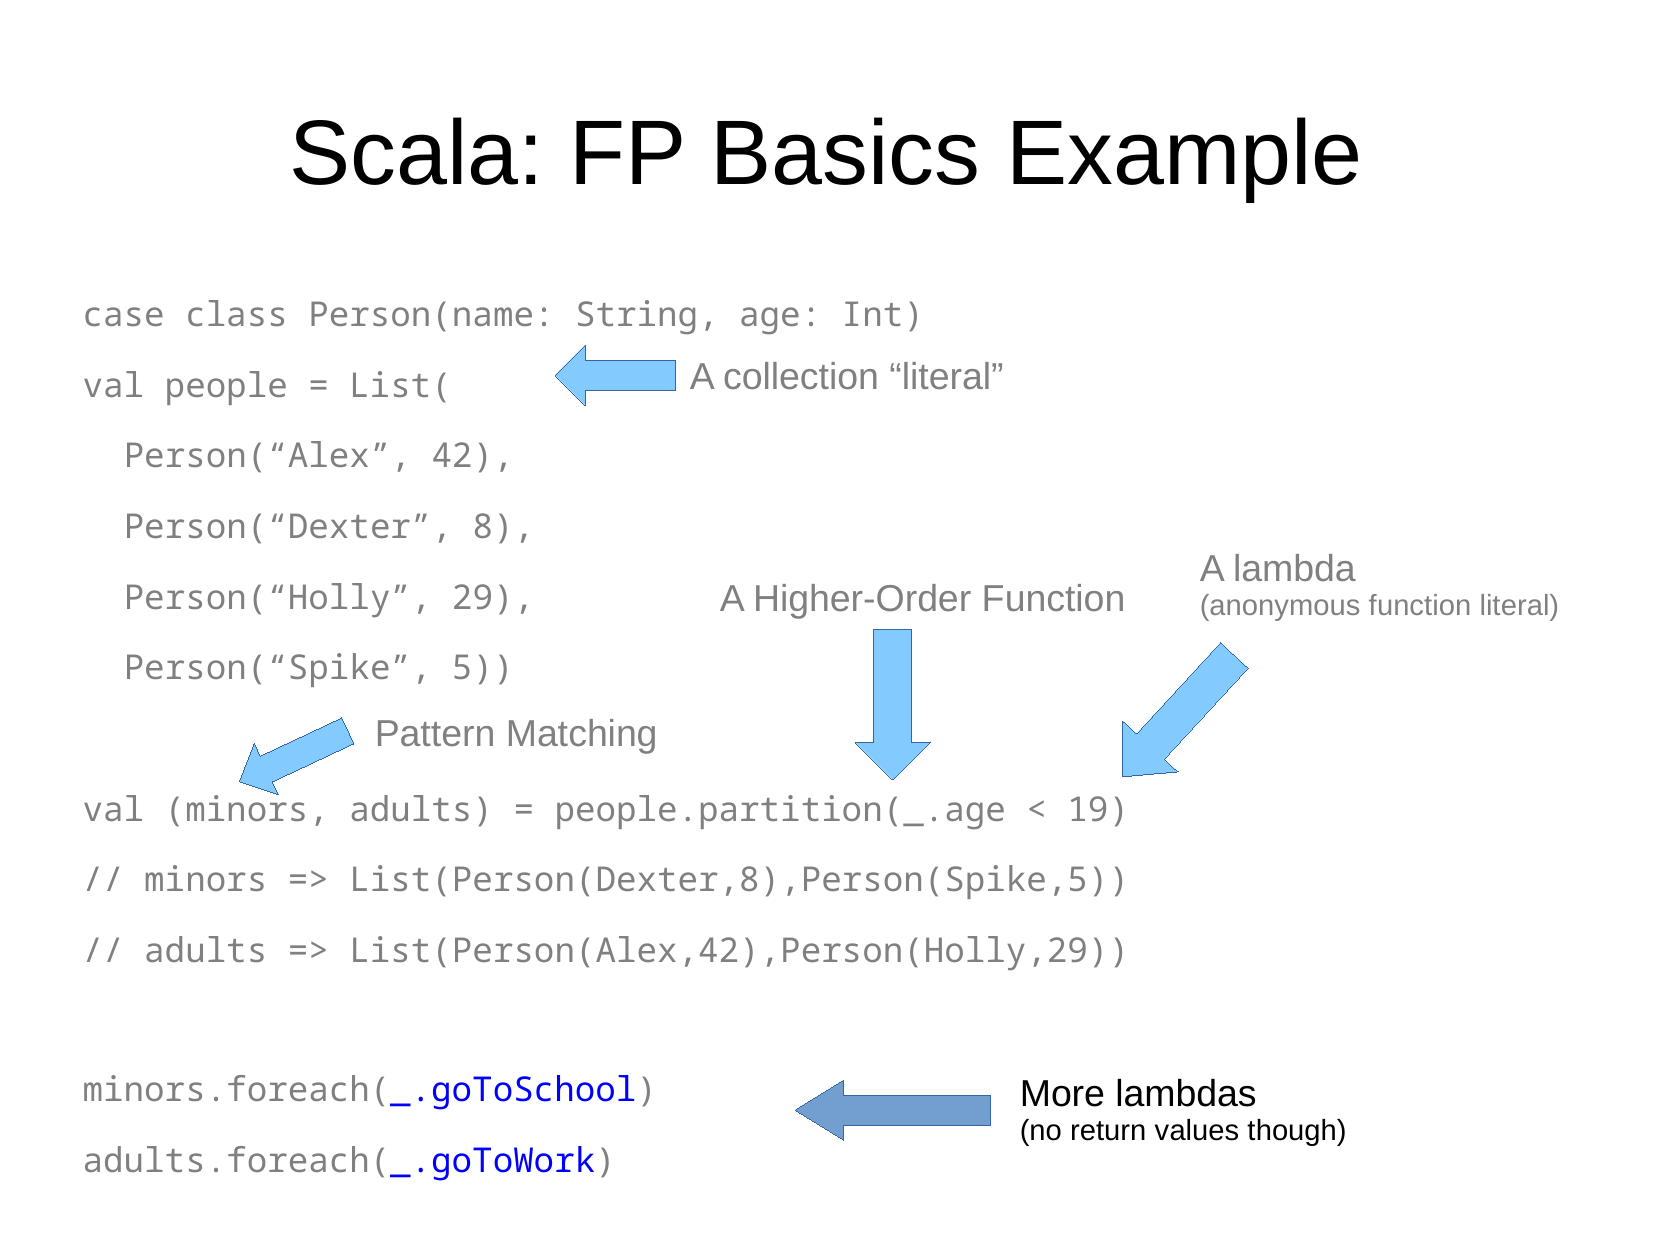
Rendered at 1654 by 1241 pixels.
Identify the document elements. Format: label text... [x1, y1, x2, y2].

text_box A collection “literal” [675, 348, 1141, 406]
text_box [855, 629, 931, 780]
text_box A Higher-Order Function [705, 570, 1185, 627]
title Scala: FP Basics Example [82, 49, 1571, 257]
text_box Pattern Matching [360, 705, 796, 762]
list case class Person(name: String, age: Int) val people = List( Person(“Alex”, 42), Person(“Dexter”, 8), Person(“Holly”, 29), Person(“Spike”, 5)) val (minors, adults) = people.partition(_.age < 19) // minors => List(Person(Dexter,8),Person(Spike,5)) // adults => List(Person(Alex,42),Person(Holly,29)) minors.foreach(_.goToSchool) adults.foreach(_.goToWork) [82, 290, 1571, 1186]
text_box More lambdas (no return values though) [1005, 1065, 1411, 1155]
text_box A lambda (anonymous function literal) [1185, 540, 1591, 630]
text_box [239, 717, 354, 795]
text_box [555, 345, 675, 406]
text_box [1122, 642, 1249, 777]
text_box [795, 1080, 991, 1141]
